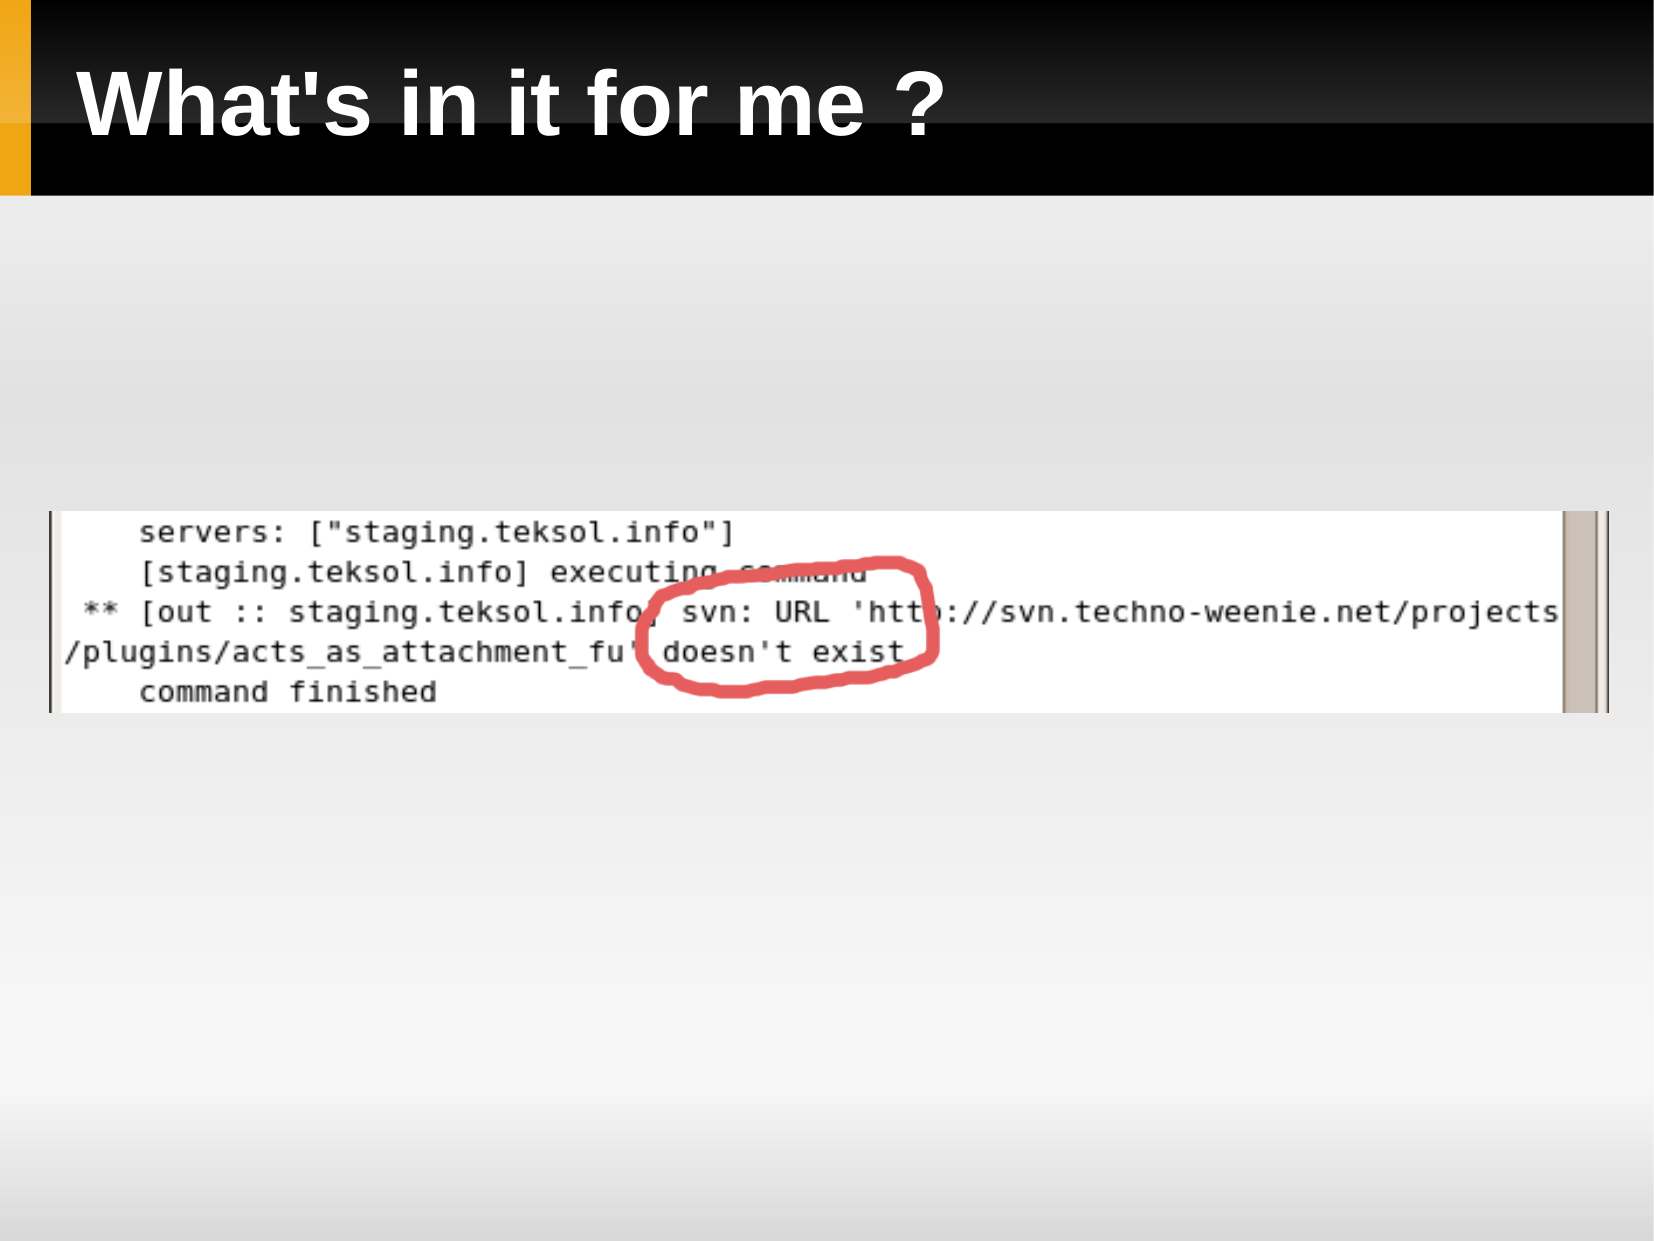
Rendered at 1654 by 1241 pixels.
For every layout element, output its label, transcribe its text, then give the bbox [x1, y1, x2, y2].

title What's in it for me ? [76, 0, 1565, 208]
picture [0, 0, 1654, 1241]
